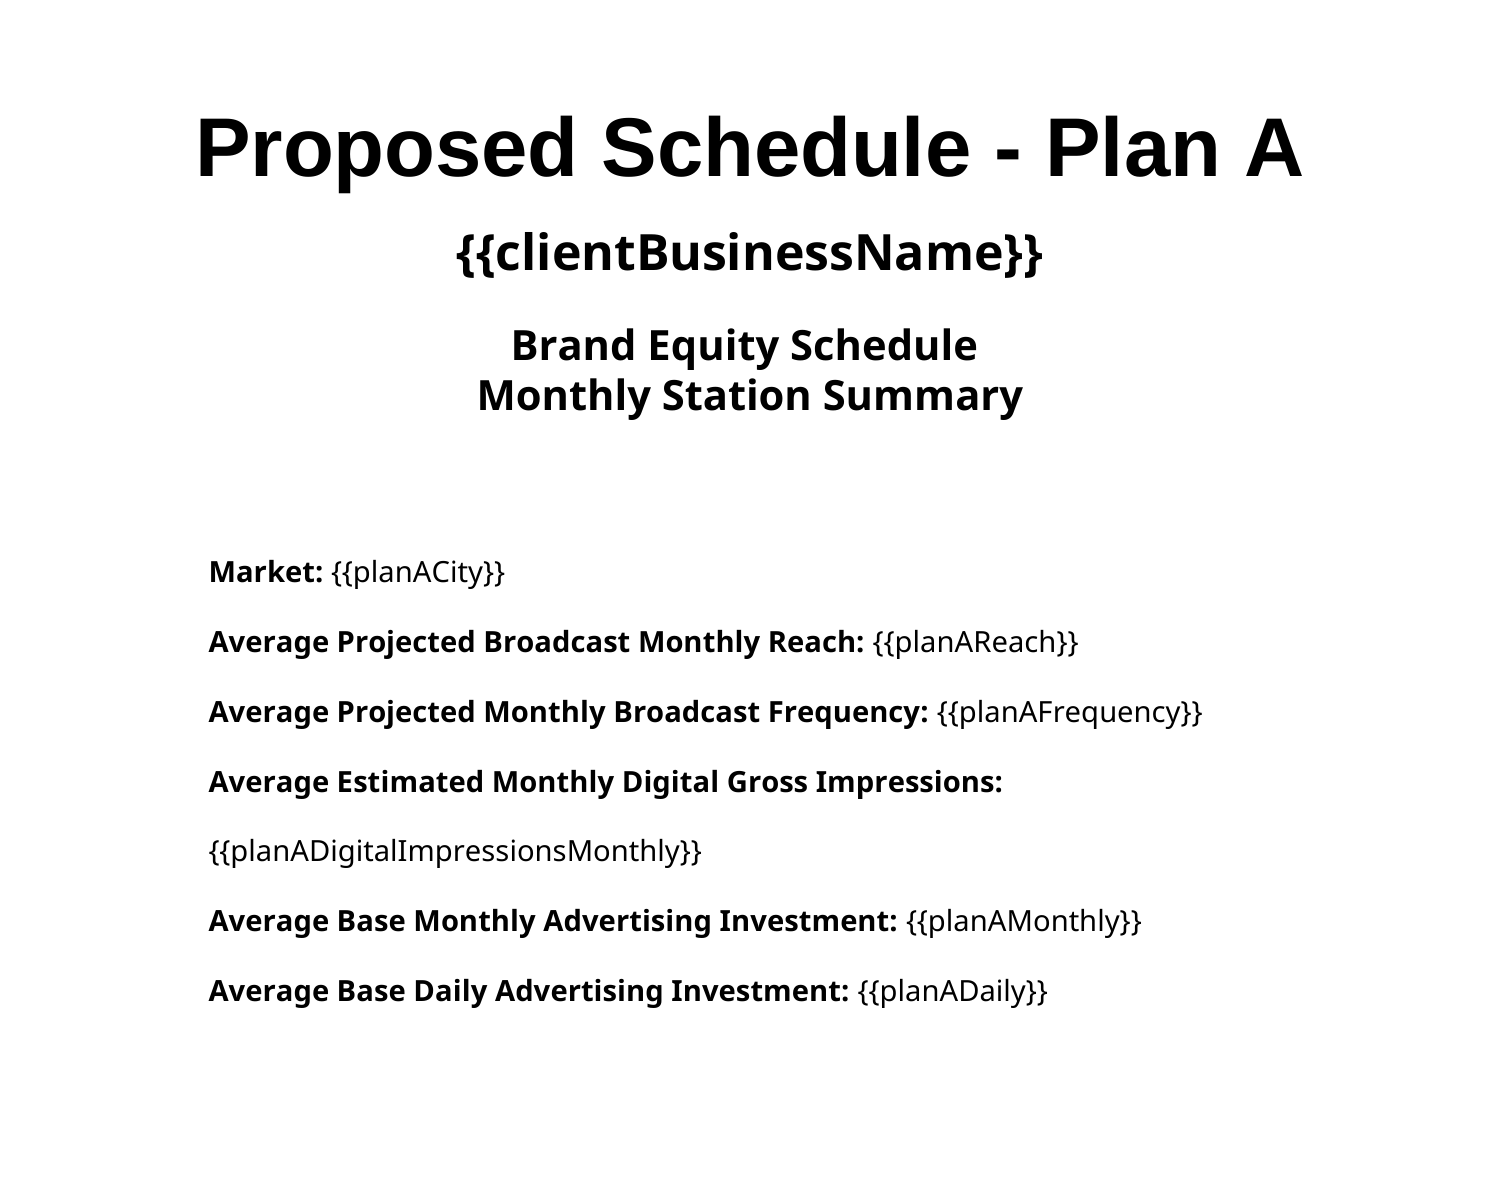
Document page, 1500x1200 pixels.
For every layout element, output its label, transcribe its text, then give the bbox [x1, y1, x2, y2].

text_box Market: {{planACity}} Average Projected Broadcast Monthly Reach: {{planAReach}} Average Projected Monthly Broadcast Frequency: {{planAFrequency}} Average Estimated Monthly Digital Gross Impressions: {{planADigitalImpressionsMonthly}} Average Base Monthly Advertising Investment: {{planAMonthly}} Average Base Daily Advertising Investment: {{planADaily}} [193, 503, 1307, 1065]
text_box {{clientBusinessName}} [311, 192, 1189, 308]
title Proposed Schedule - Plan A [113, 78, 1387, 193]
text_box Brand Equity Schedule Monthly Station Summary [355, 288, 1145, 450]
